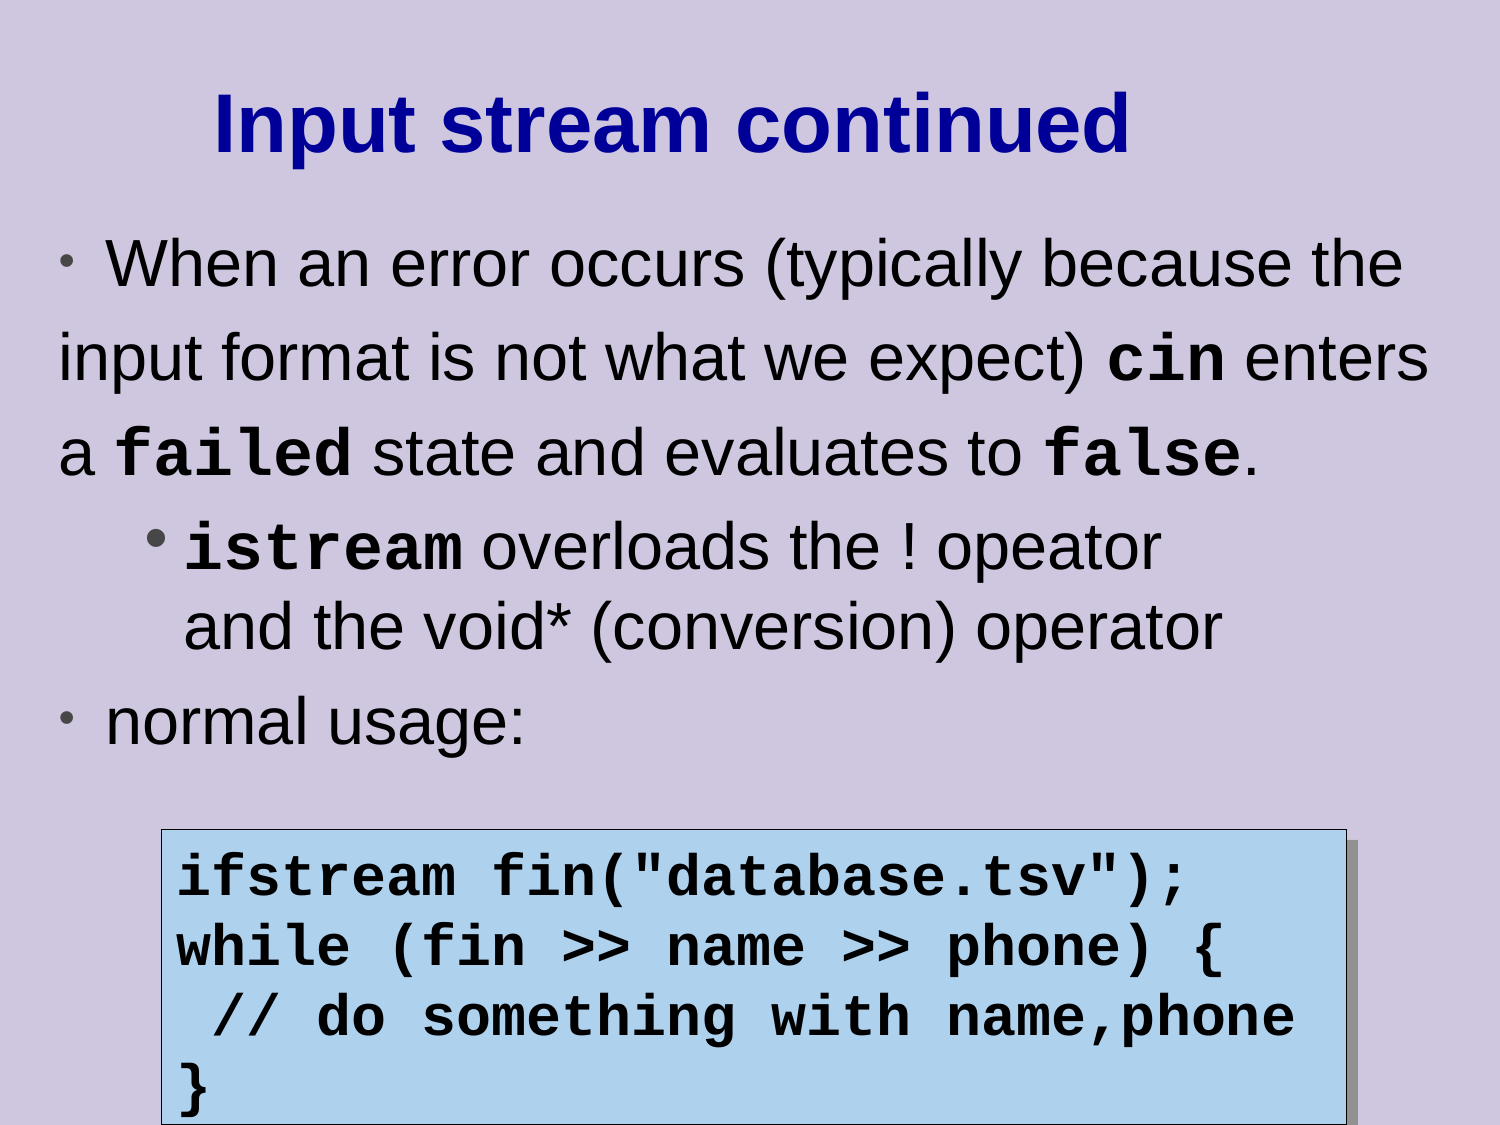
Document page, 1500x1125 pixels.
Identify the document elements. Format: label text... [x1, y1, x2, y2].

list When an error occurs (typically because the input format is not what we expect) cin enters a failed state and evaluates to false. istream overloads the ! opeator and the void* (conversion) operator normal usage: [43, 212, 1477, 865]
text_box ifstream fin("database.tsv"); while (fin >> name >> phone) { // do something with name,phone } [161, 829, 1347, 1125]
title Input stream continued [198, 17, 1468, 212]
